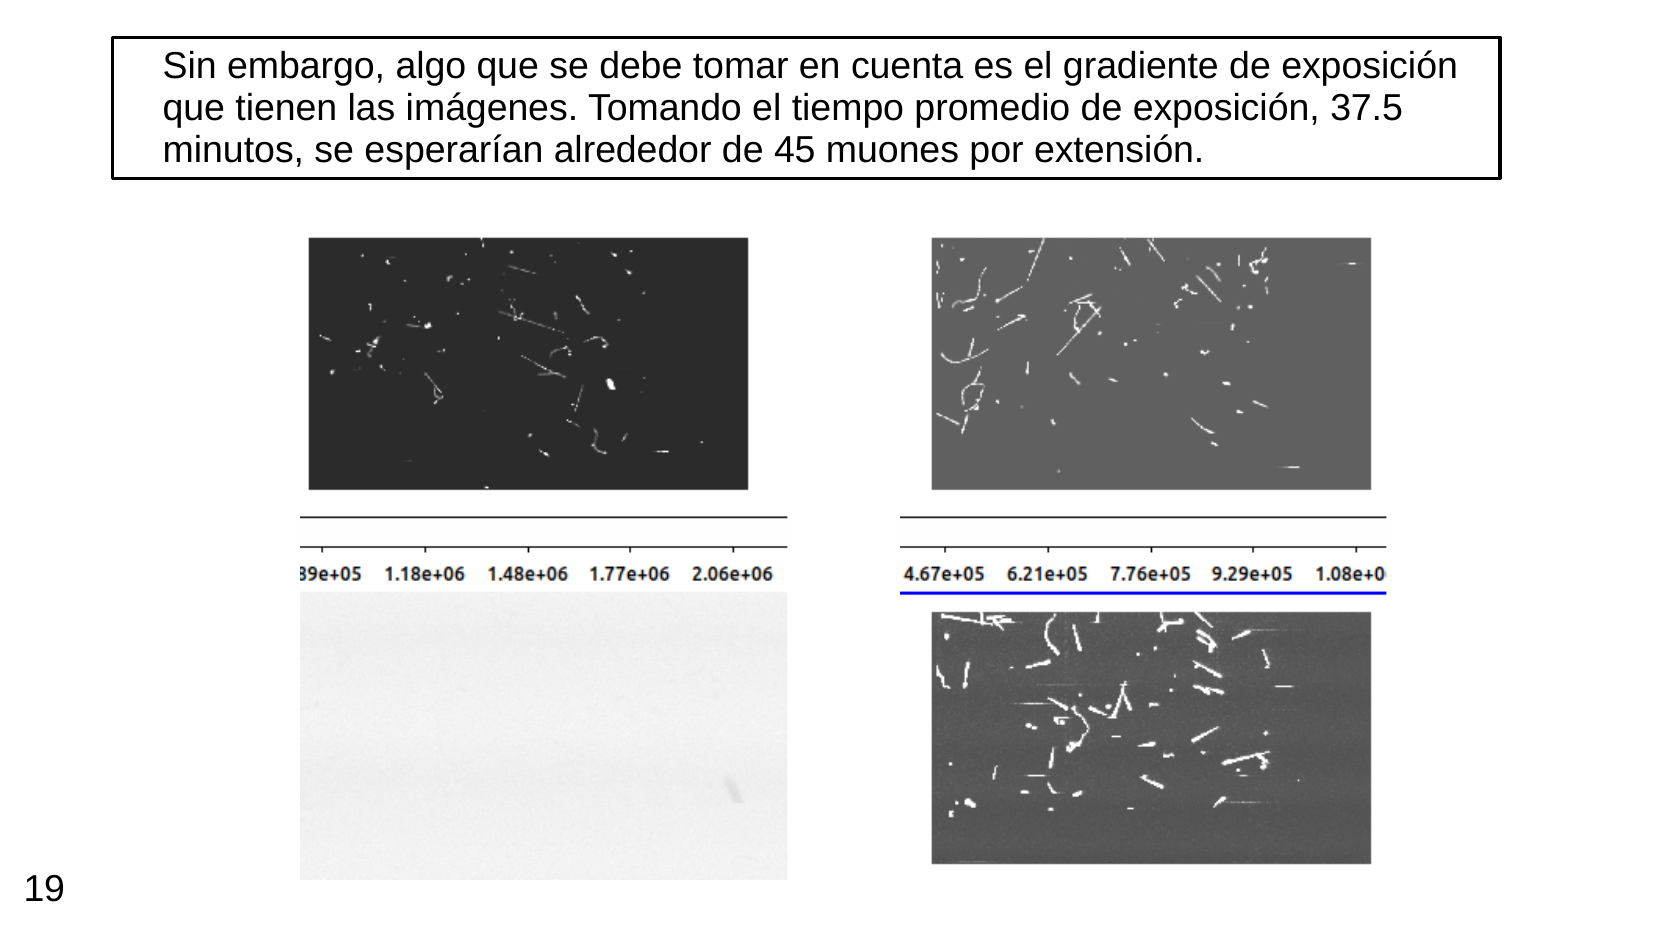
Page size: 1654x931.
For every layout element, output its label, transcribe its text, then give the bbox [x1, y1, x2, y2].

picture [900, 225, 1387, 880]
text_box <number> [8, 860, 638, 931]
text_box Sin embargo, algo que se debe tomar en cuenta es el gradiente de exposición que tienen las imágenes. Tomando el tiempo promedio de exposición, 37.5 minutos, se esperarían alrededor de 45 muones por extensión. [112, 37, 1501, 179]
picture [300, 225, 788, 880]
